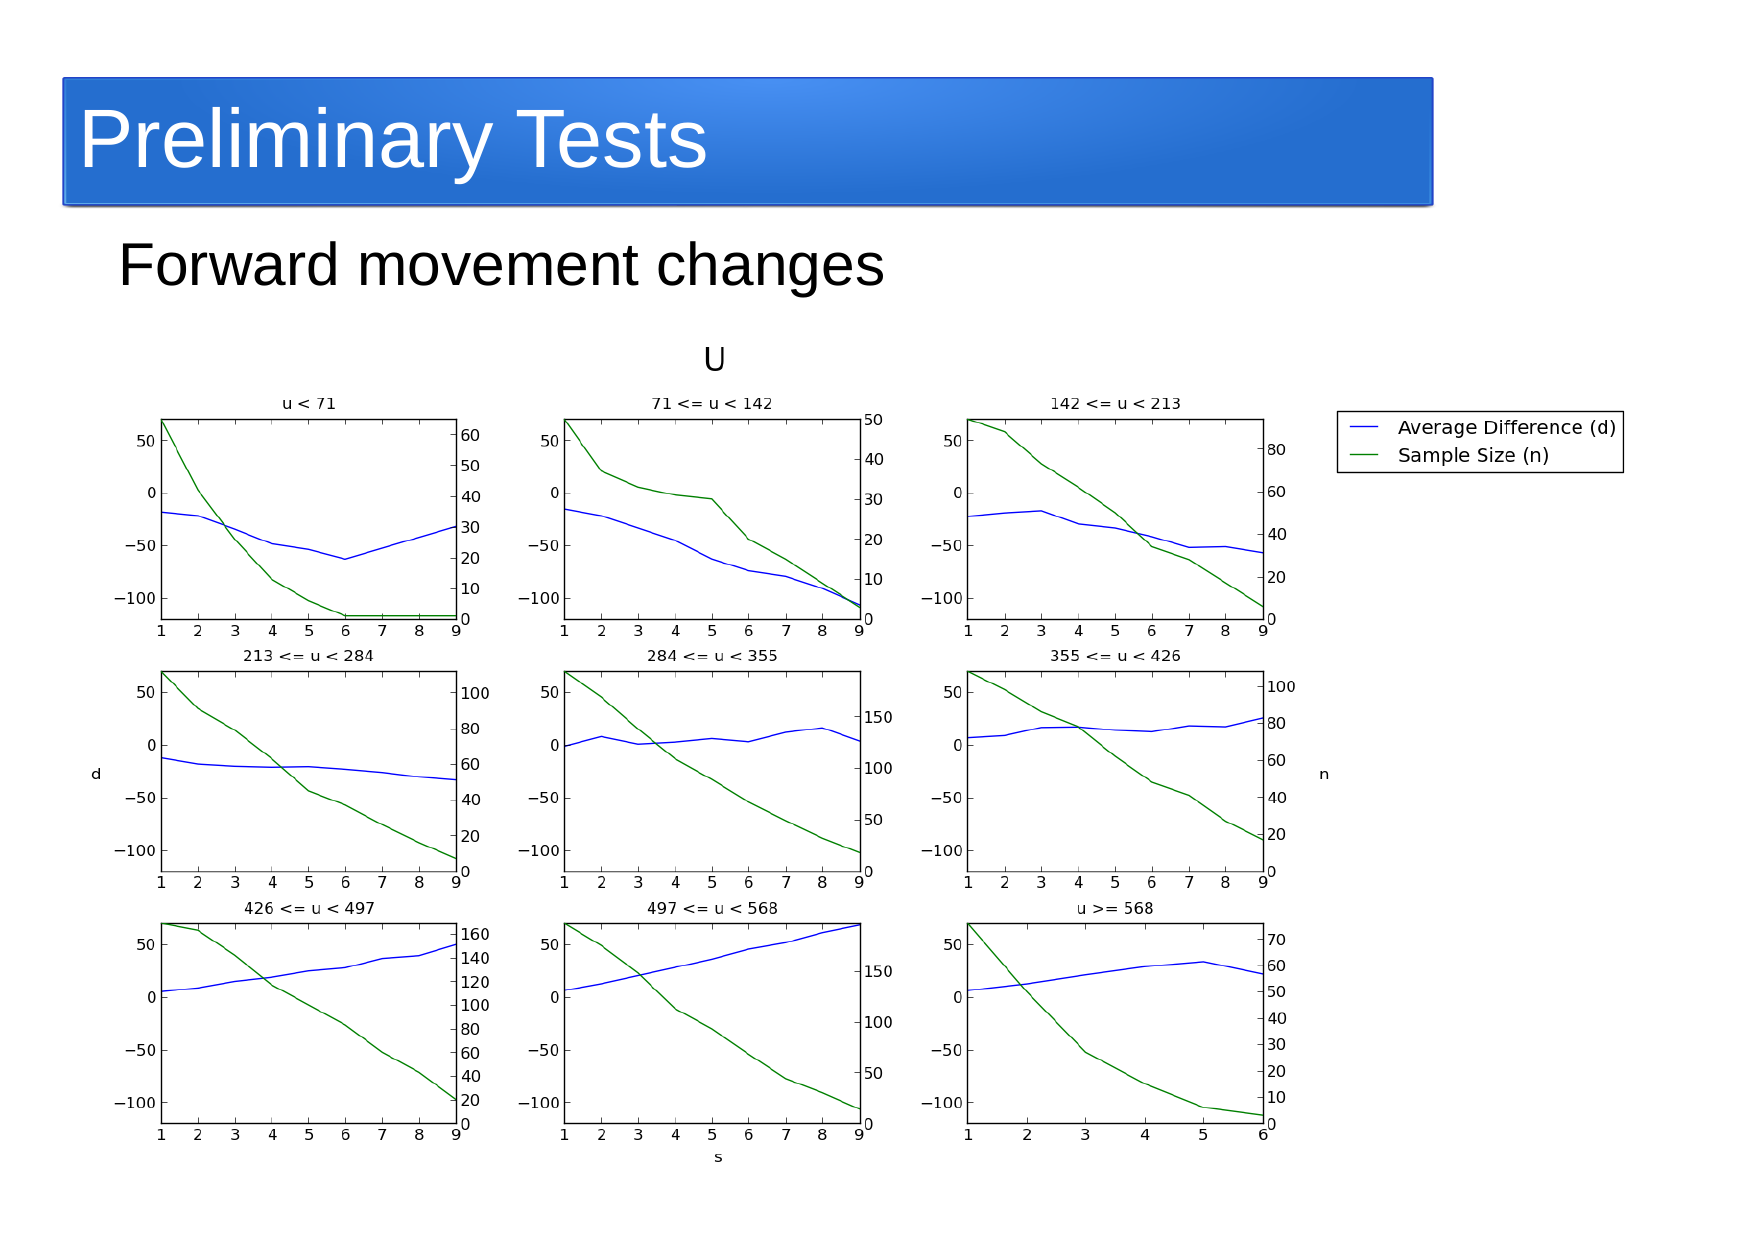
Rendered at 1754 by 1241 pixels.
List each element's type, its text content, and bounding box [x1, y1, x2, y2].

text_box Forward movement changes [103, 223, 931, 306]
picture [58, 77, 1439, 209]
title Preliminary Tests [78, 80, 1429, 198]
picture [58, 328, 1696, 1179]
